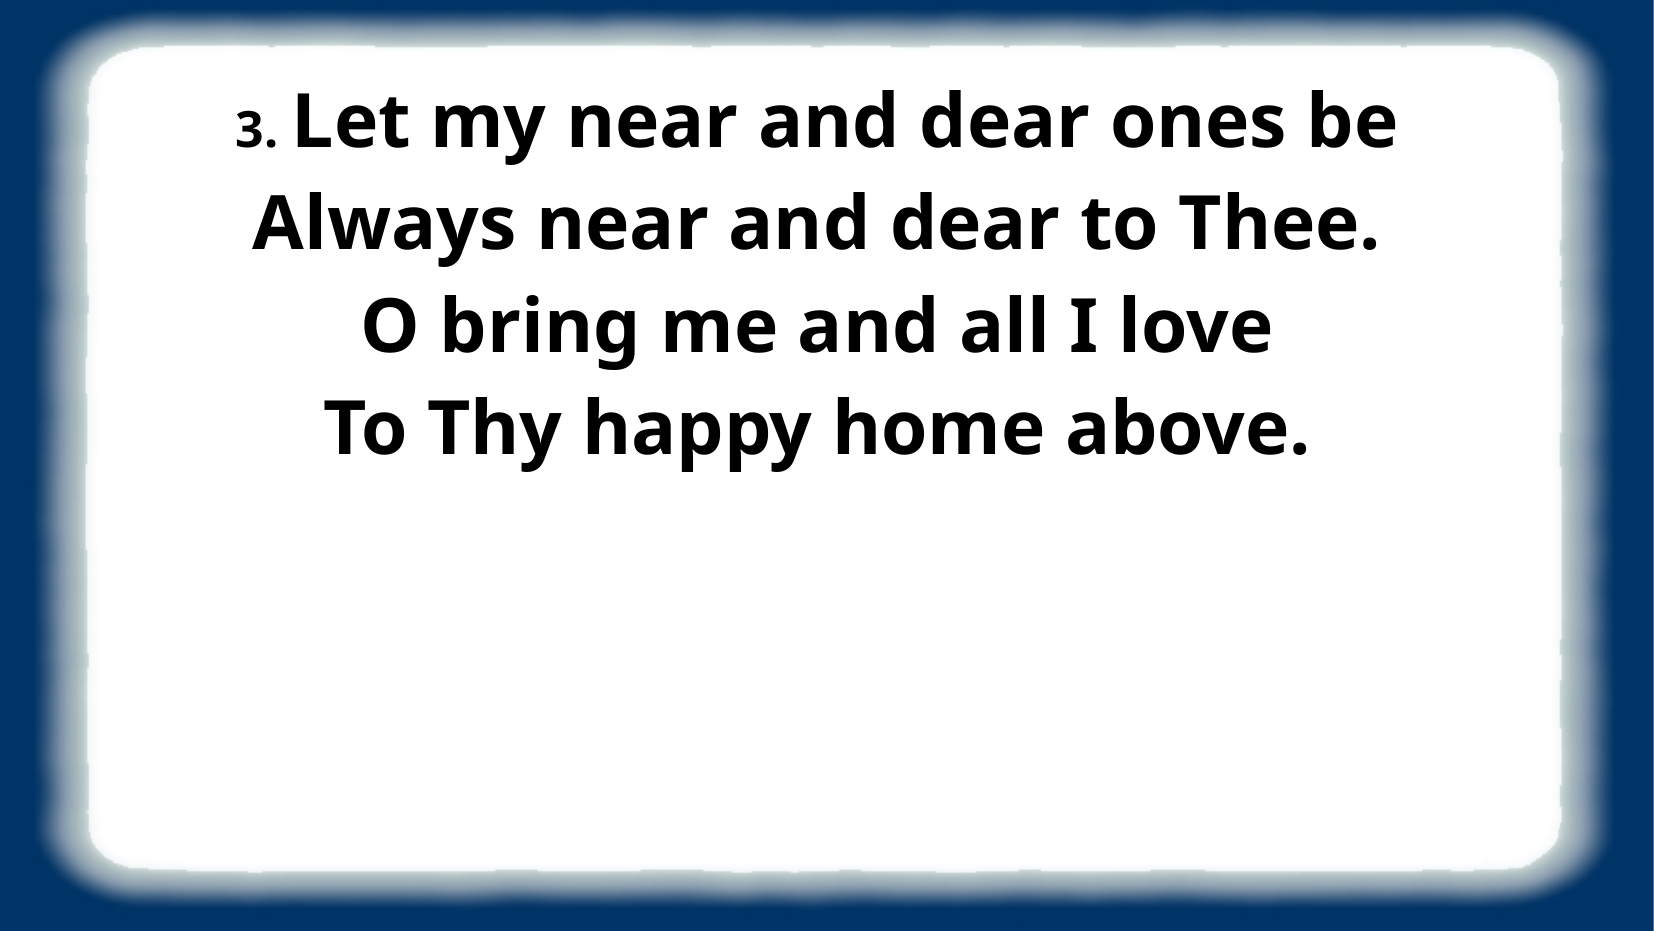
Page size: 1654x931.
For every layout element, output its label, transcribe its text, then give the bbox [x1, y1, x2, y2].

text_box 3. Let my near and dear ones be Always near and dear to Thee. O bring me and all I love To Thy happy home above. [135, 60, 1501, 475]
picture [0, 0, 1654, 931]
